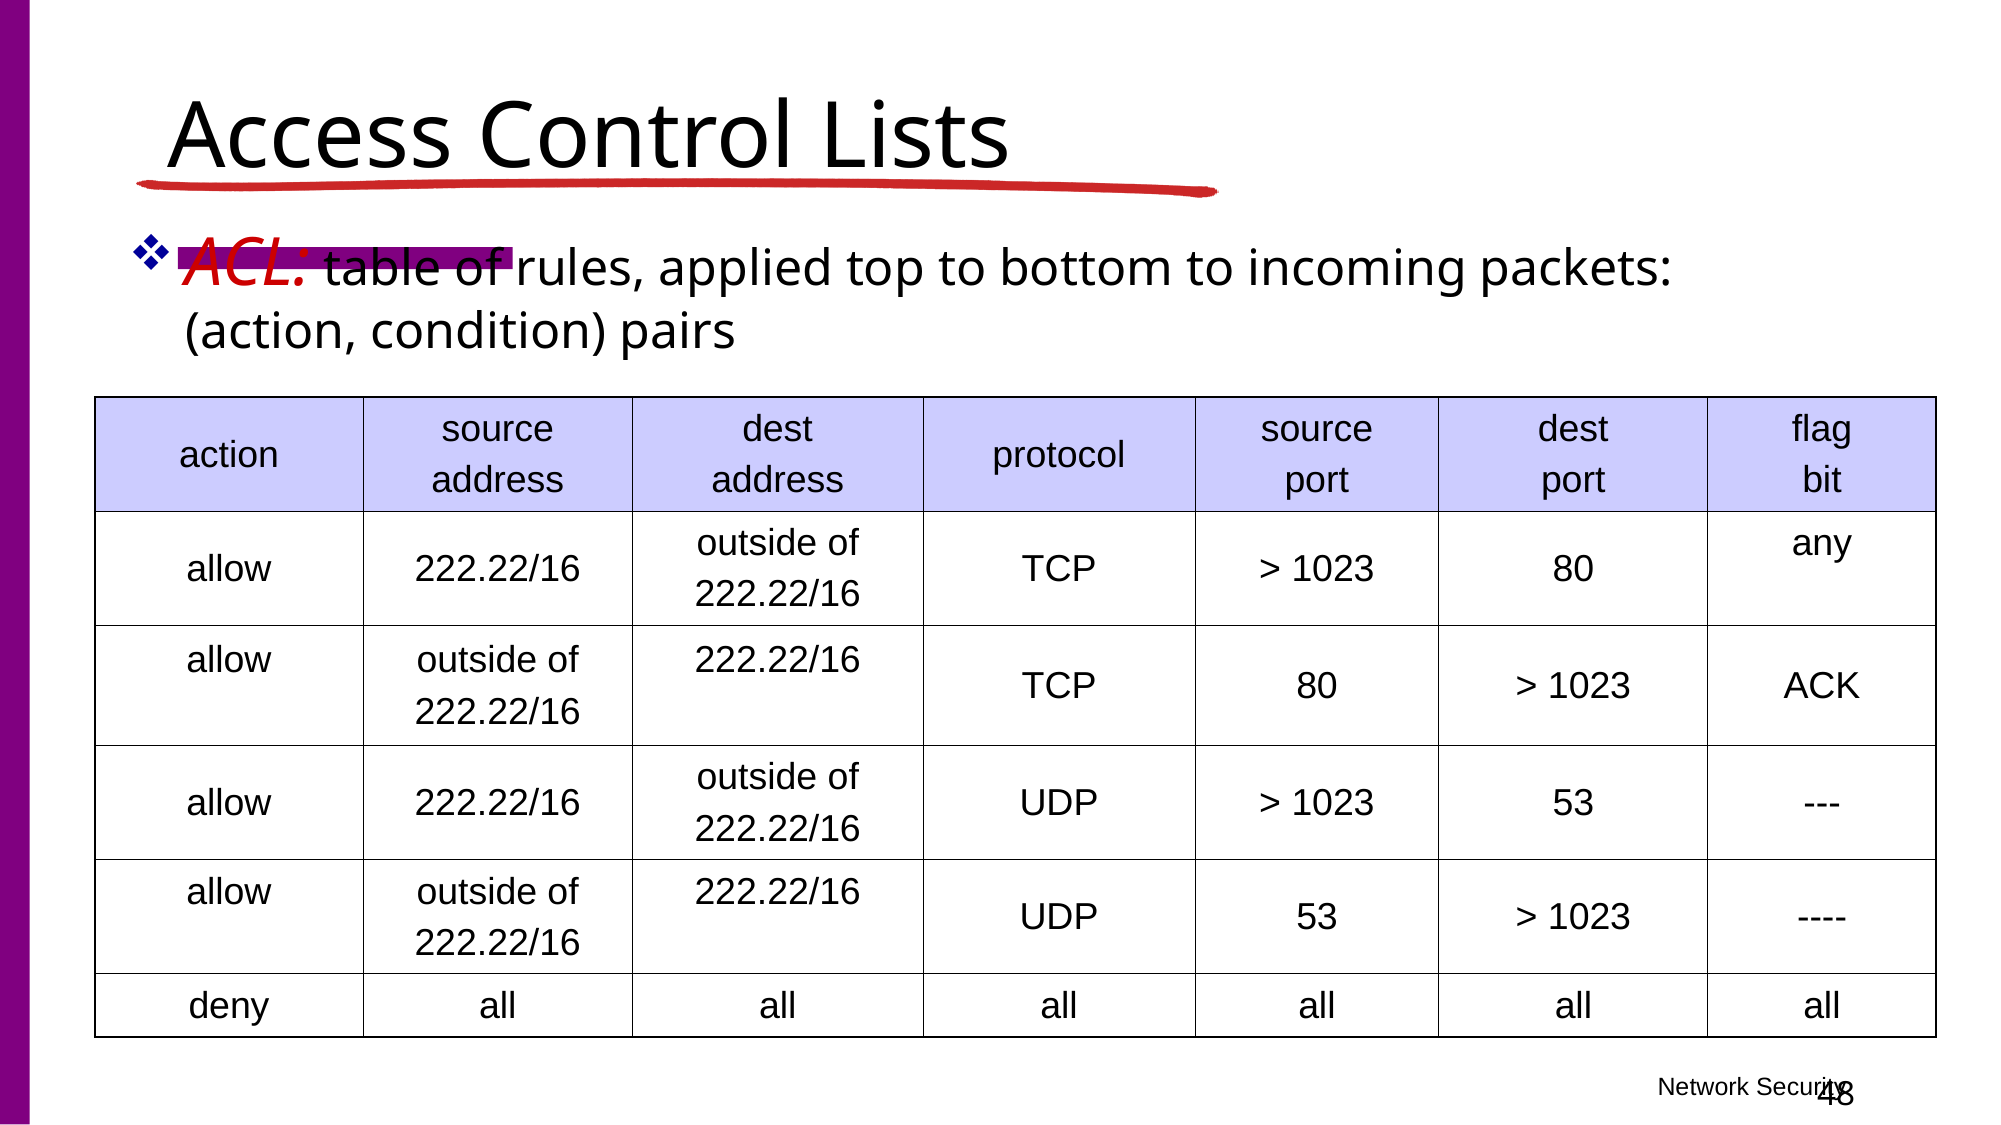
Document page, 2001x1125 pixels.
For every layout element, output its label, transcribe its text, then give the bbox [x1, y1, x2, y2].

table_cell > 1023 [1196, 746, 1438, 859]
table_cell > 1023 [1439, 626, 1707, 745]
table_cell 222.22/16 [364, 746, 632, 859]
table_cell outside of 222.22/16 [364, 860, 632, 973]
table_cell allow [96, 626, 363, 745]
table_cell 222.22/16 [633, 860, 923, 973]
table_cell any [1708, 512, 1935, 625]
table_cell 53 [1196, 860, 1438, 973]
table_cell > 1023 [1196, 512, 1438, 625]
table_cell all [924, 974, 1195, 1036]
table_cell --- [1708, 746, 1935, 859]
table_cell all [1439, 974, 1707, 1036]
title Access Control Lists [116, 37, 1817, 225]
table_cell UDP [924, 860, 1195, 973]
table_header dest address [633, 398, 923, 511]
table_cell all [1196, 974, 1438, 1036]
table_cell > 1023 [1439, 860, 1707, 973]
table_cell outside of 222.22/16 [633, 746, 923, 859]
table_cell 222.22/16 [633, 626, 923, 745]
table_header protocol [924, 398, 1195, 511]
table_cell ACK [1708, 626, 1935, 745]
table_cell outside of 222.22/16 [364, 626, 632, 745]
table_cell outside of 222.22/16 [633, 512, 923, 625]
text_box Network Security [1016, 1062, 1862, 1114]
table_cell deny [96, 974, 363, 1036]
table_cell 80 [1196, 626, 1438, 745]
table_header action [96, 398, 363, 511]
table_cell TCP [924, 626, 1195, 745]
table_header source port [1196, 398, 1438, 511]
table_cell all [633, 974, 923, 1036]
picture [131, 173, 1231, 203]
table_cell 80 [1439, 512, 1707, 625]
table_cell allow [96, 860, 363, 973]
table_cell TCP [924, 512, 1195, 625]
table_cell all [1708, 974, 1935, 1036]
table_cell 53 [1439, 746, 1707, 859]
table_header source address [364, 398, 632, 511]
text_box ACL: table of rules, applied top to bottom to incoming packets: (action, condition) pairs [114, 210, 1815, 377]
table_header flag bit [1708, 398, 1935, 511]
table_cell UDP [924, 746, 1195, 859]
table_cell allow [96, 512, 363, 625]
table_header dest port [1439, 398, 1707, 511]
table_cell allow [96, 746, 363, 859]
table_cell 222.22/16 [364, 512, 632, 625]
table_cell ---- [1708, 860, 1935, 973]
table_cell all [364, 974, 632, 1036]
